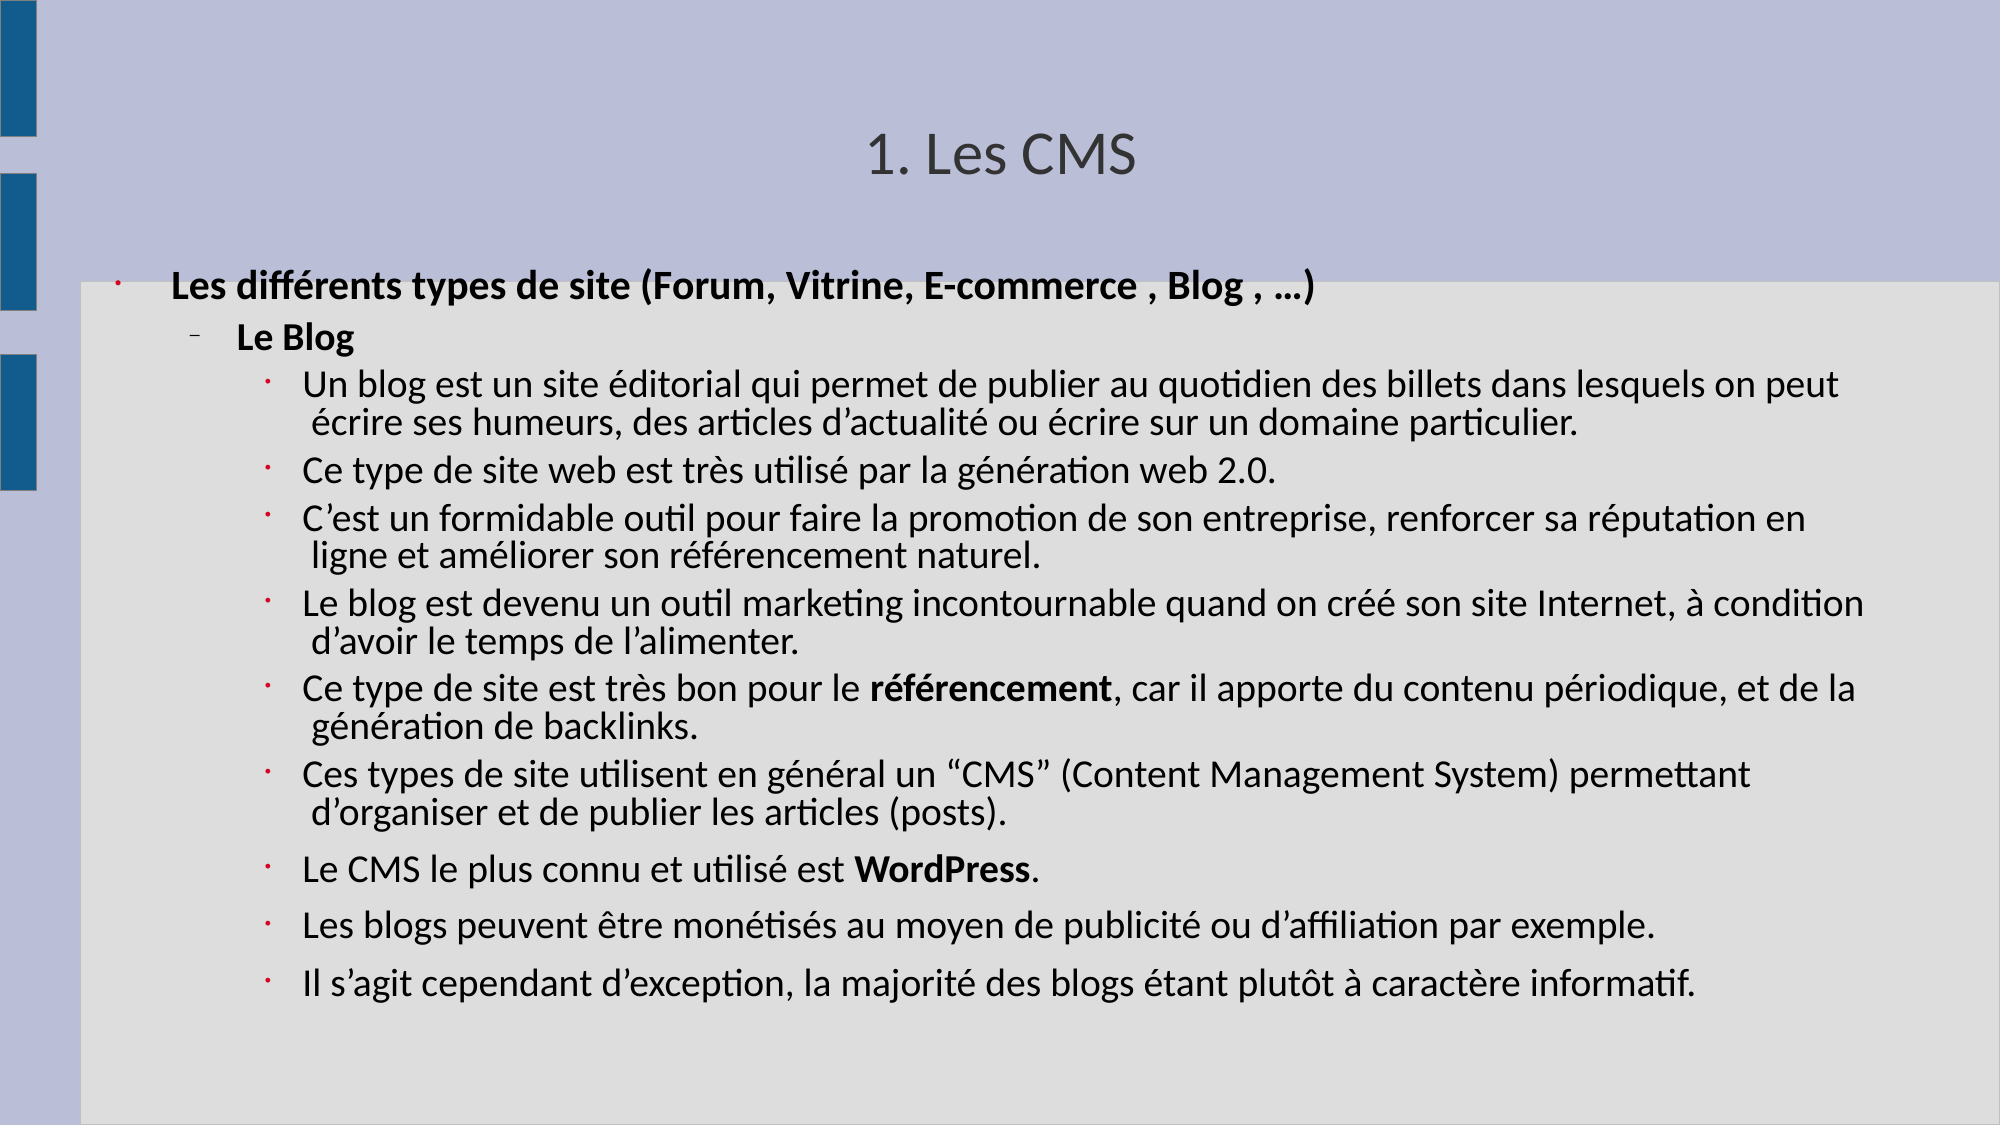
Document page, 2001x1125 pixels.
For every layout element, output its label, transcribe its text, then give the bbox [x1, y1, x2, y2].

title 1. Les CMS [859, 109, 1141, 256]
text_box Les différents types de site (Forum, Vitrine, E-commerce , Blog , …) Le Blog Un blog est un site éditorial qui permet de publier au quotidien des billets dans lesquels on peut écrire ses humeurs, des articles d’actualité ou écrire sur un domaine particulier. Ce type de site web est très utilisé par la génération web 2.0. C’est un formidable outil pour faire la promotion de son entreprise, renforcer sa réputation en ligne et améliorer son référencement naturel. Le blog est devenu un outil marketing incontournable quand on créé son site Internet, à condition d’avoir le temps de l’alimenter. Ce type de site est très bon pour le référencement, car il apporte du contenu périodique, et de la génération de backlinks. Ces types de site utilisent en général un “CMS” (Content Management System) permettant d’organiser et de publier les articles (posts). Le CMS le plus connu et utilisé est WordPress. Les blogs peuvent être monétisés au moyen de publicité ou d’affiliation par exemple. Il s’agit cependant d’exception, la majorité des blogs étant plutôt à caractère informatif. [112, 256, 1872, 1004]
